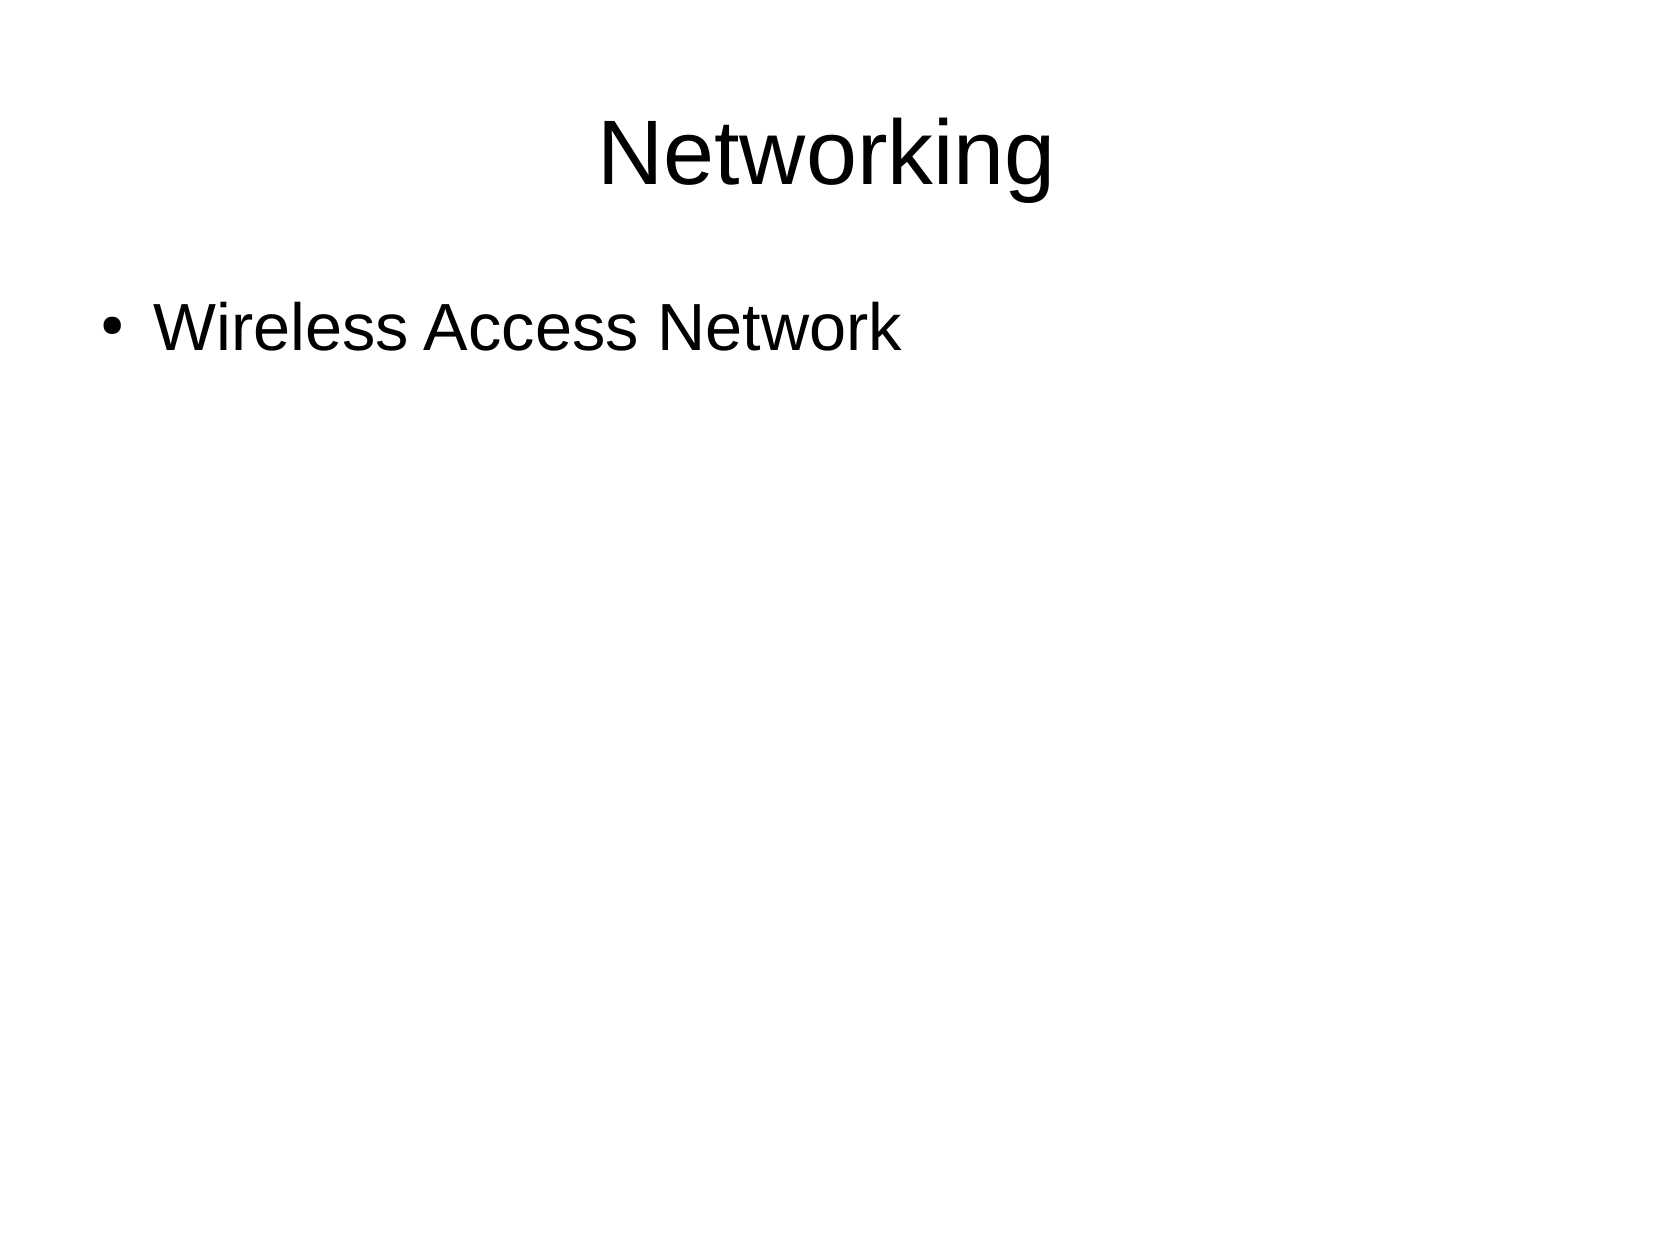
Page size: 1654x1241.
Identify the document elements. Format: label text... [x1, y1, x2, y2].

list Wireless Access Network [82, 290, 1571, 1010]
title Networking [82, 49, 1571, 257]
